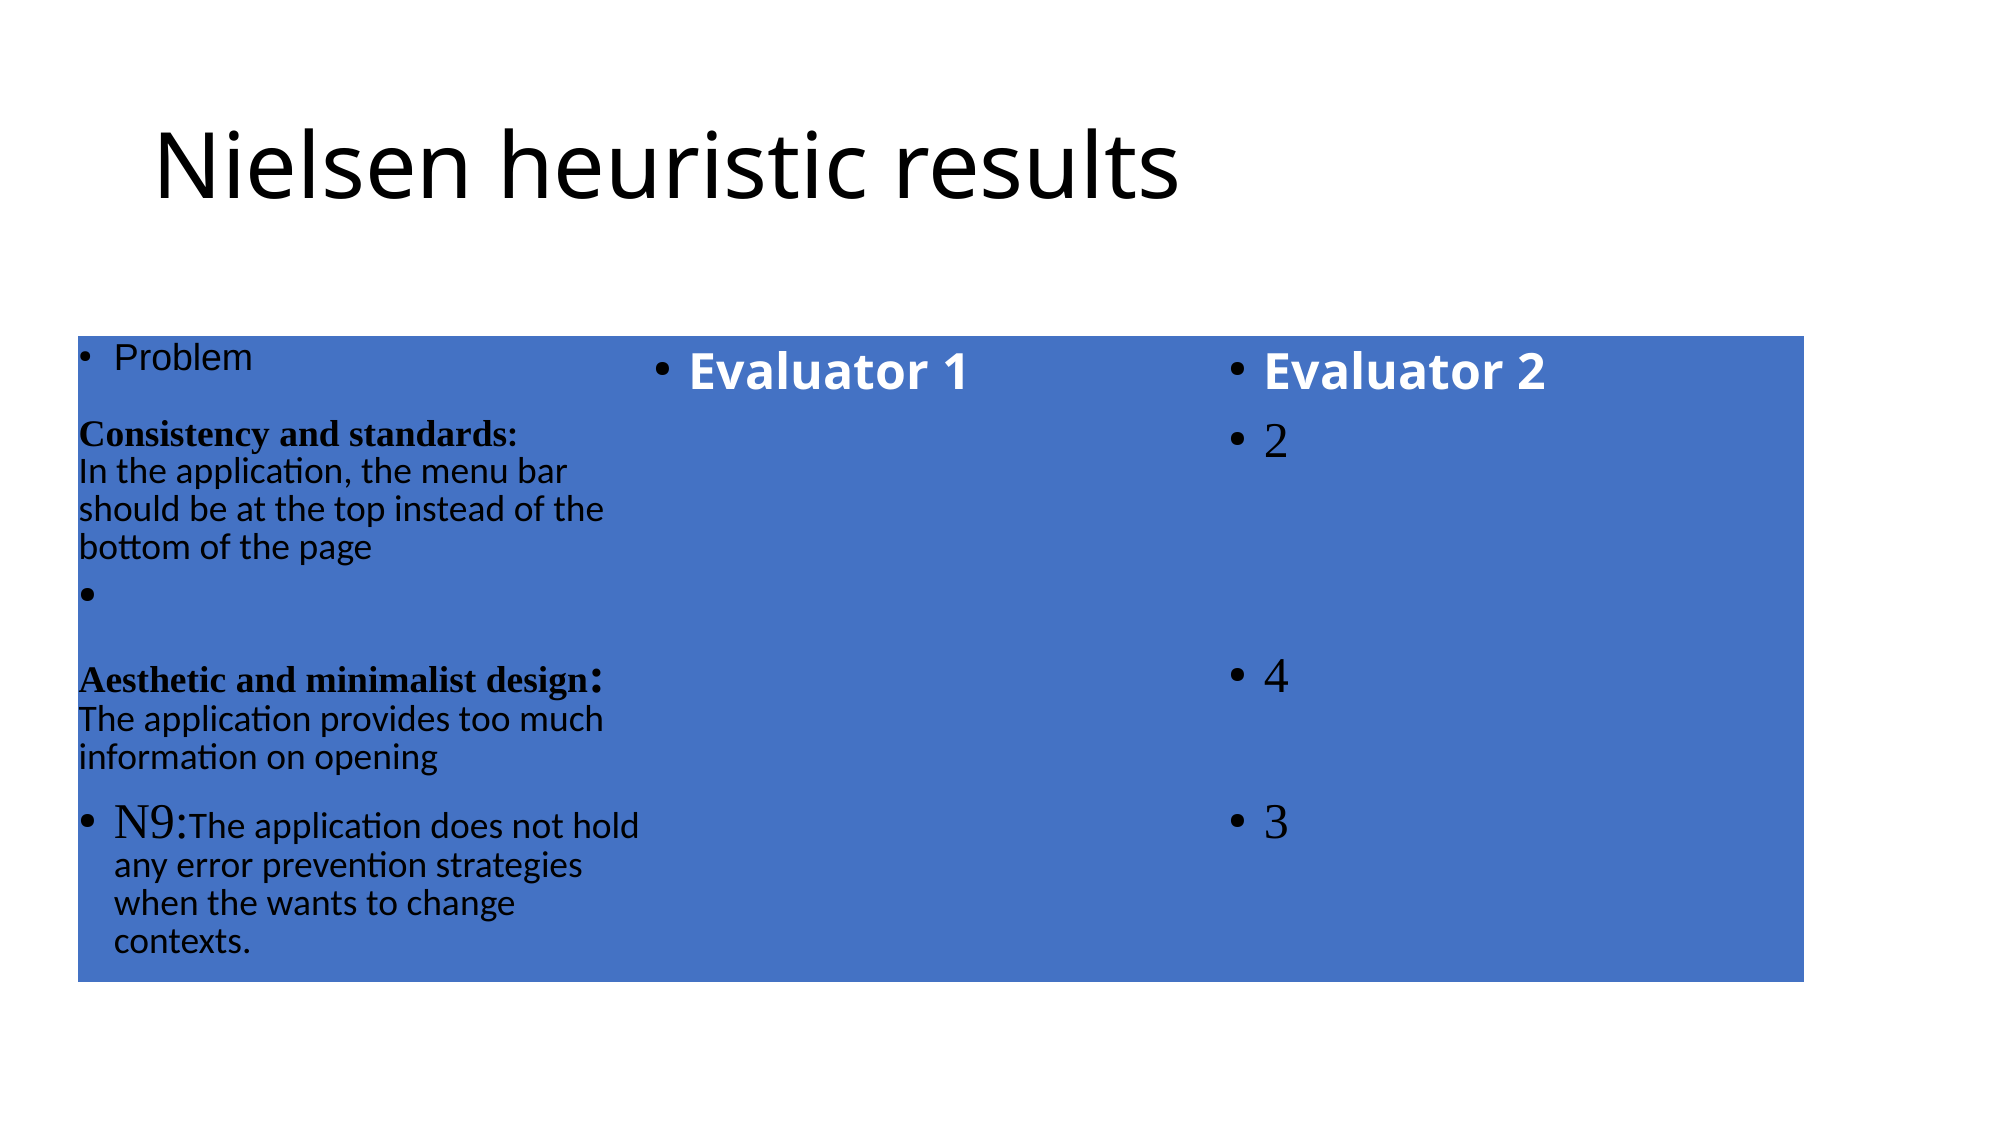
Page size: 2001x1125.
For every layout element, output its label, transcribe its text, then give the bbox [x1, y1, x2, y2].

table_cell N9:The application does not hold any error prevention strategies when the wants to change contexts. [78, 794, 654, 982]
title Nielsen heuristic results [137, 59, 1863, 278]
table_cell 2 [1229, 413, 1804, 648]
table_cell [654, 794, 1229, 982]
table_cell 3 [1229, 794, 1804, 982]
table_header Evaluator 2 [1229, 336, 1804, 413]
table_cell Aesthetic and minimalist design: The application provides too much information on opening [78, 648, 654, 794]
table_header Evaluator 1 [654, 336, 1229, 413]
table_cell [654, 413, 1229, 648]
table_cell Consistency and standards: In the application, the menu bar should be at the top instead of the bottom of the page [78, 413, 654, 648]
table_cell 4 [1229, 648, 1804, 794]
table_cell [654, 648, 1229, 794]
table_header Problem [78, 336, 654, 413]
